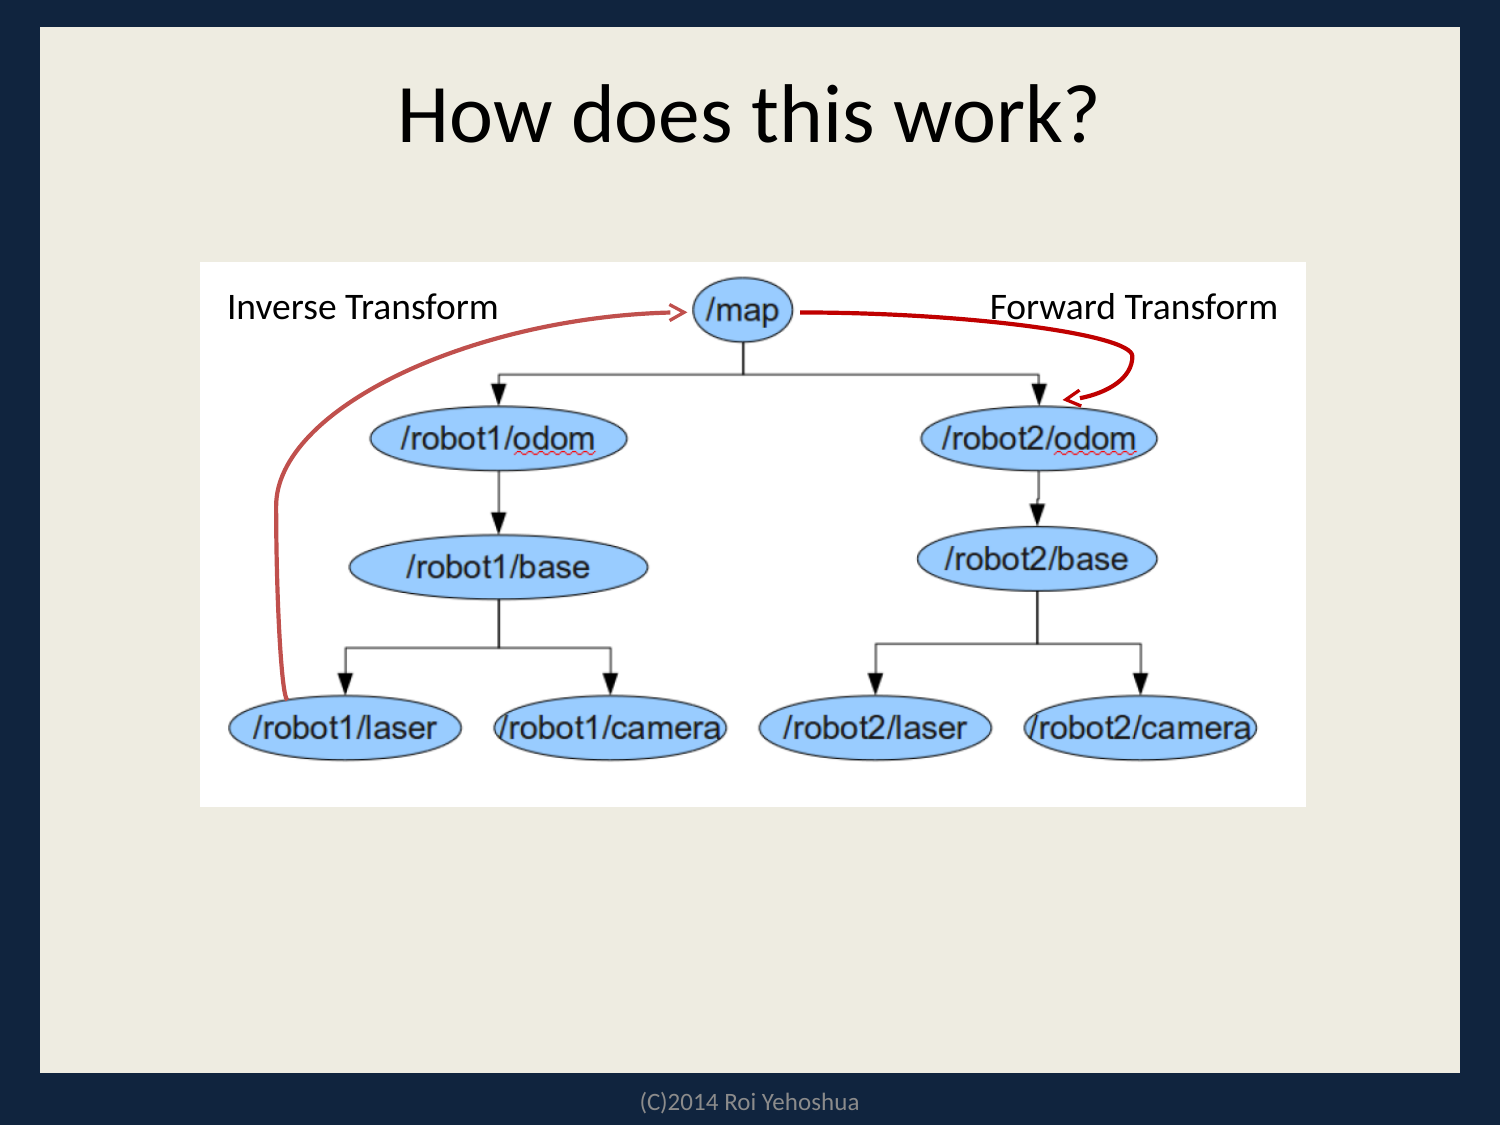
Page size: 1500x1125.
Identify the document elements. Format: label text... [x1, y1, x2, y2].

title How does this work? [37, 31, 1463, 188]
text_box Forward Transform [974, 274, 1350, 335]
footer (C)2014 Roi Yehoshua [512, 1074, 988, 1125]
text_box Inverse Transform [212, 274, 525, 335]
picture [200, 262, 1306, 807]
